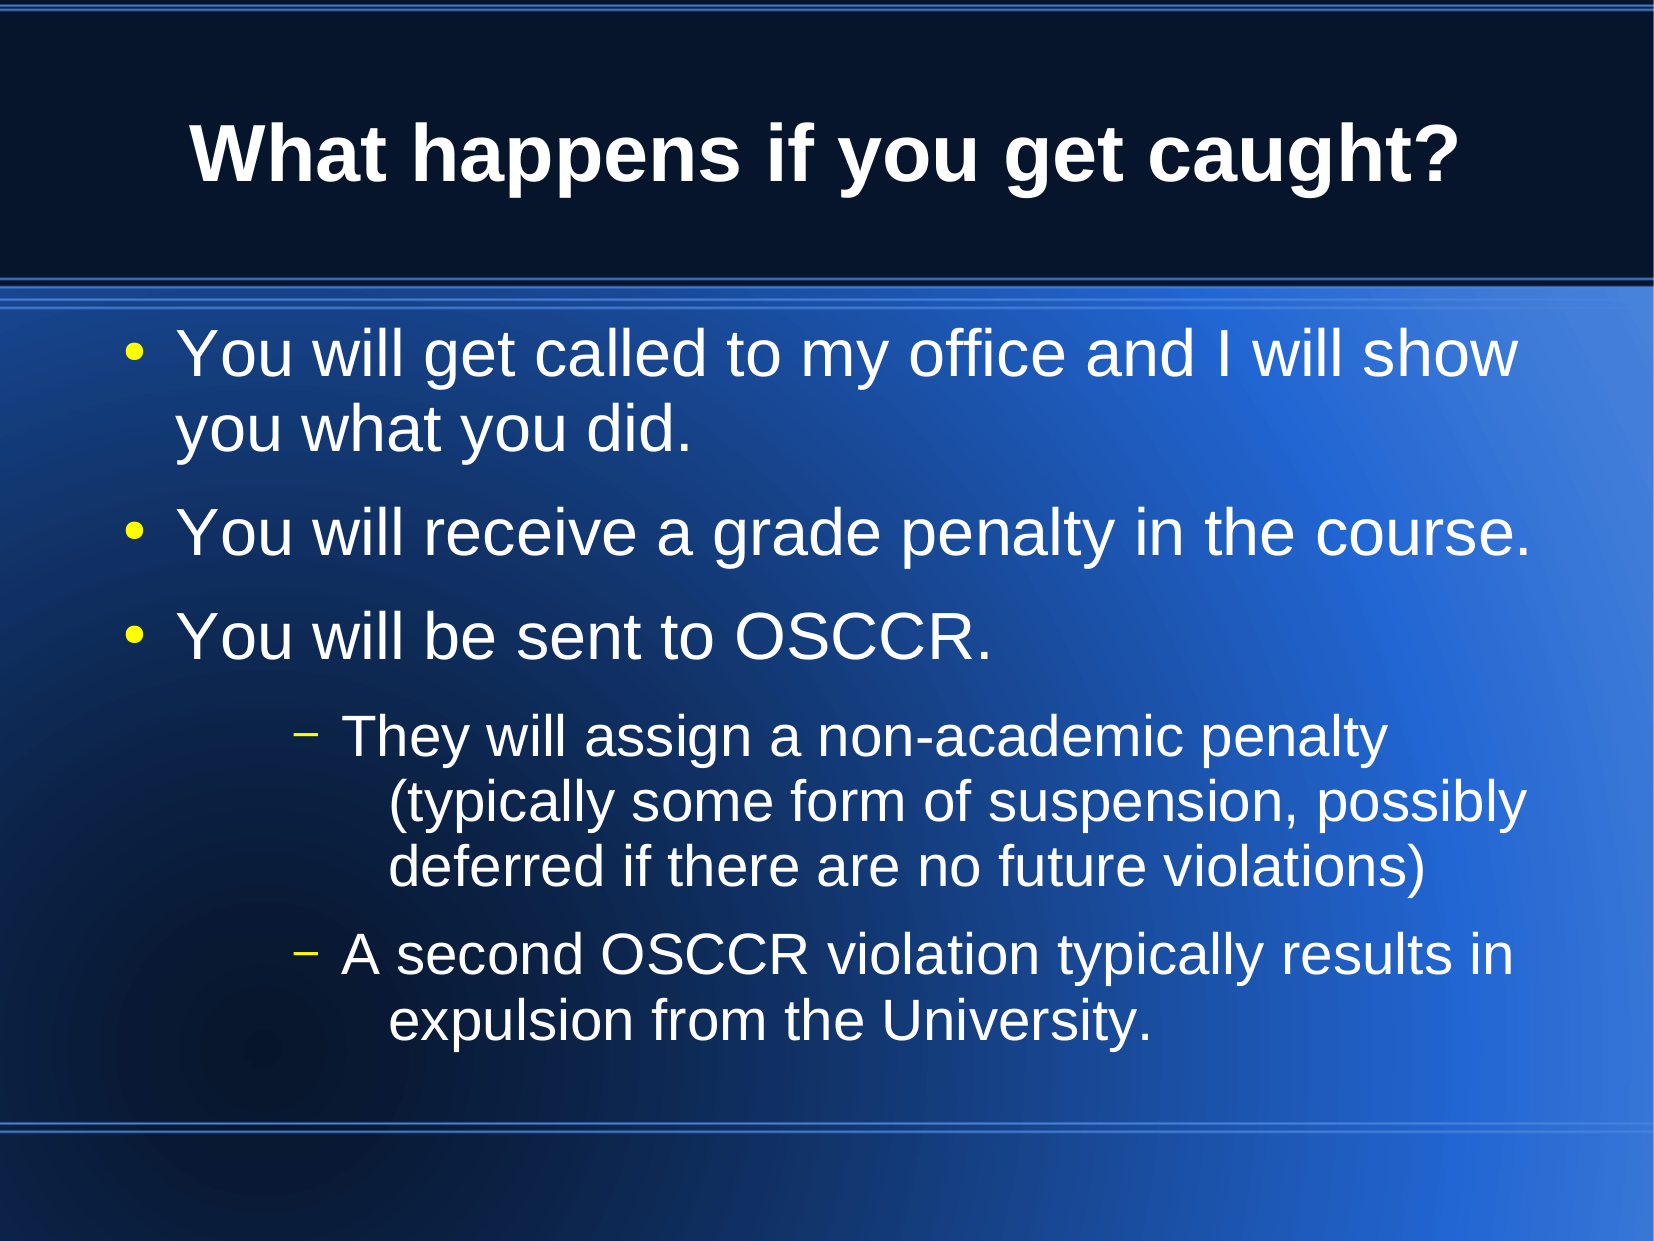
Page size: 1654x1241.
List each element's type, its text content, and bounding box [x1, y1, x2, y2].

list You will get called to my office and I will show you what you did. You will receive a grade penalty in the course. You will be sent to OSCCR. They will assign a non-academic penalty (typically some form of suspension, possibly deferred if there are no future violations) A second OSCCR violation typically results in expulsion from the University. [105, 315, 1561, 1054]
picture [0, 0, 1654, 1241]
title What happens if you get caught? [82, 49, 1571, 257]
